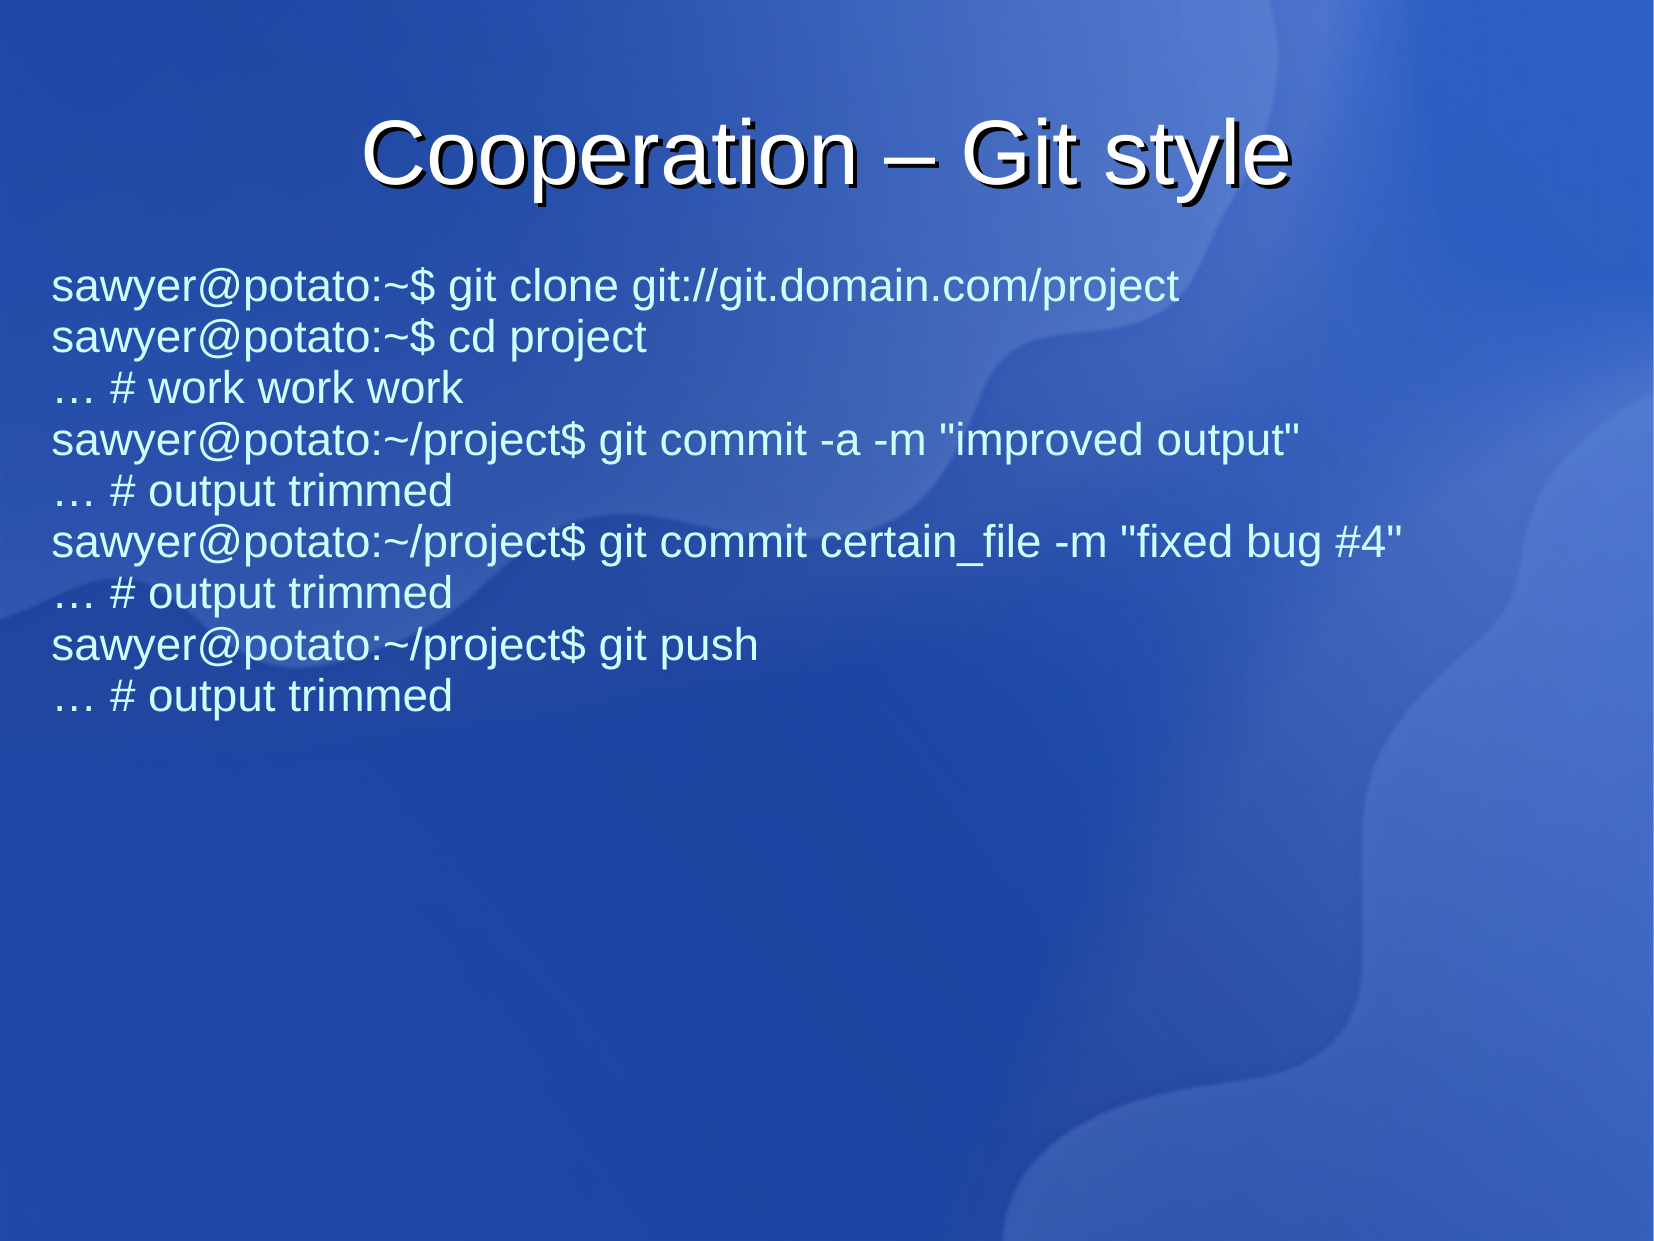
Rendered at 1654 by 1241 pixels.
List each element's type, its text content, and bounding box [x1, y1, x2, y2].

text_box sawyer@potato:~$ git clone git://git.domain.com/project sawyer@potato:~$ cd project … # work work work sawyer@potato:~/project$ git commit -a -m "improved output" … # output trimmed sawyer@potato:~/project$ git commit certain_file -m "fixed bug #4" … # output trimmed sawyer@potato:~/project$ git push … # output trimmed [36, 252, 1654, 870]
title Cooperation – Git style [82, 56, 1571, 250]
picture [0, 0, 1654, 1241]
